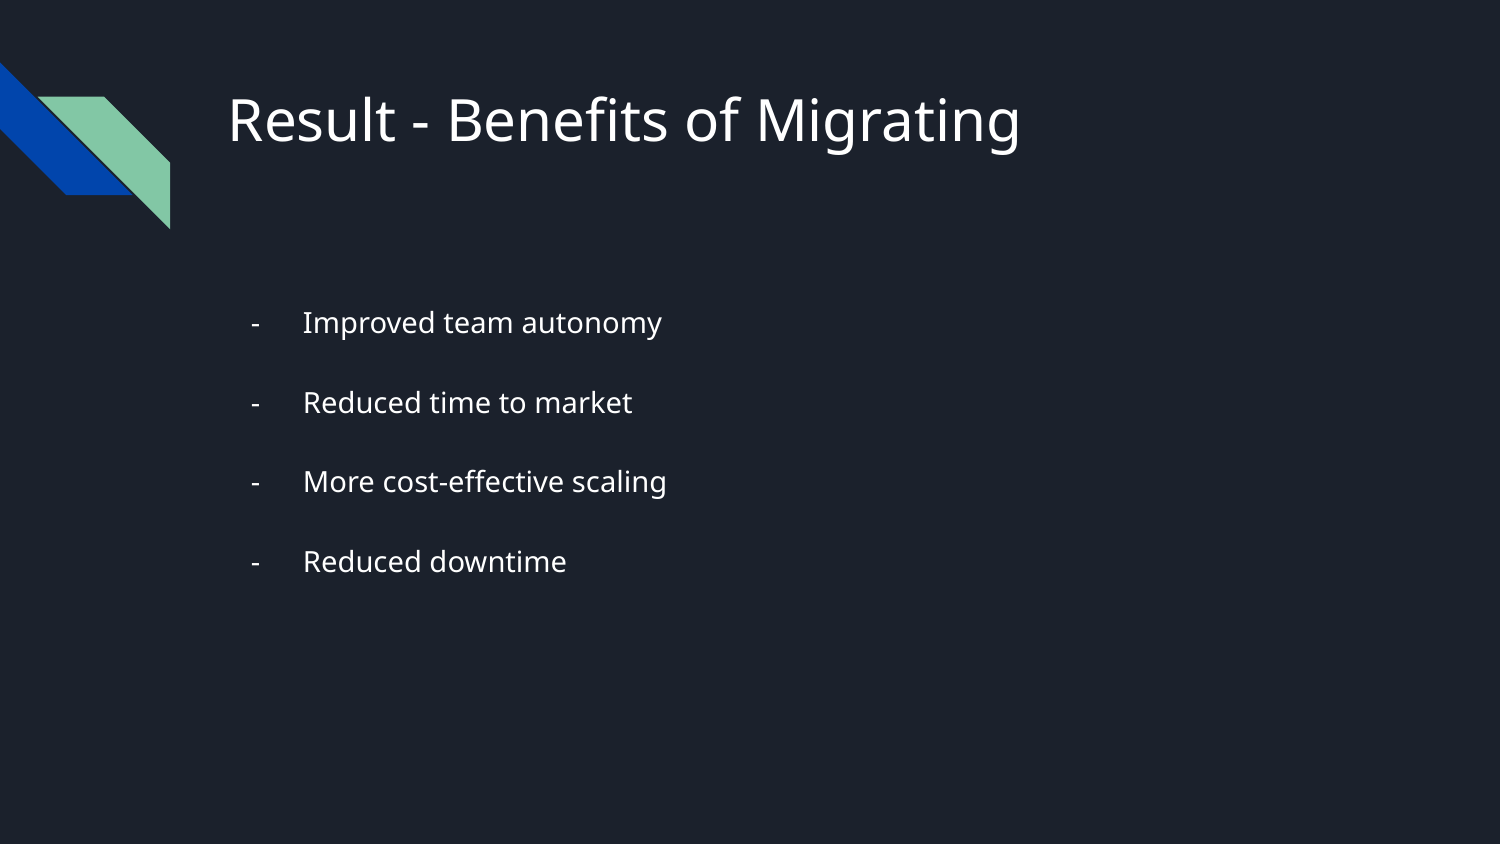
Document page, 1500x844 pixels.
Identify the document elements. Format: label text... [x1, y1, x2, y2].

list Improved team autonomy Reduced time to market More cost-effective scaling Reduced downtime [212, 247, 1368, 778]
title Result - Benefits of Migrating [212, 64, 1368, 215]
